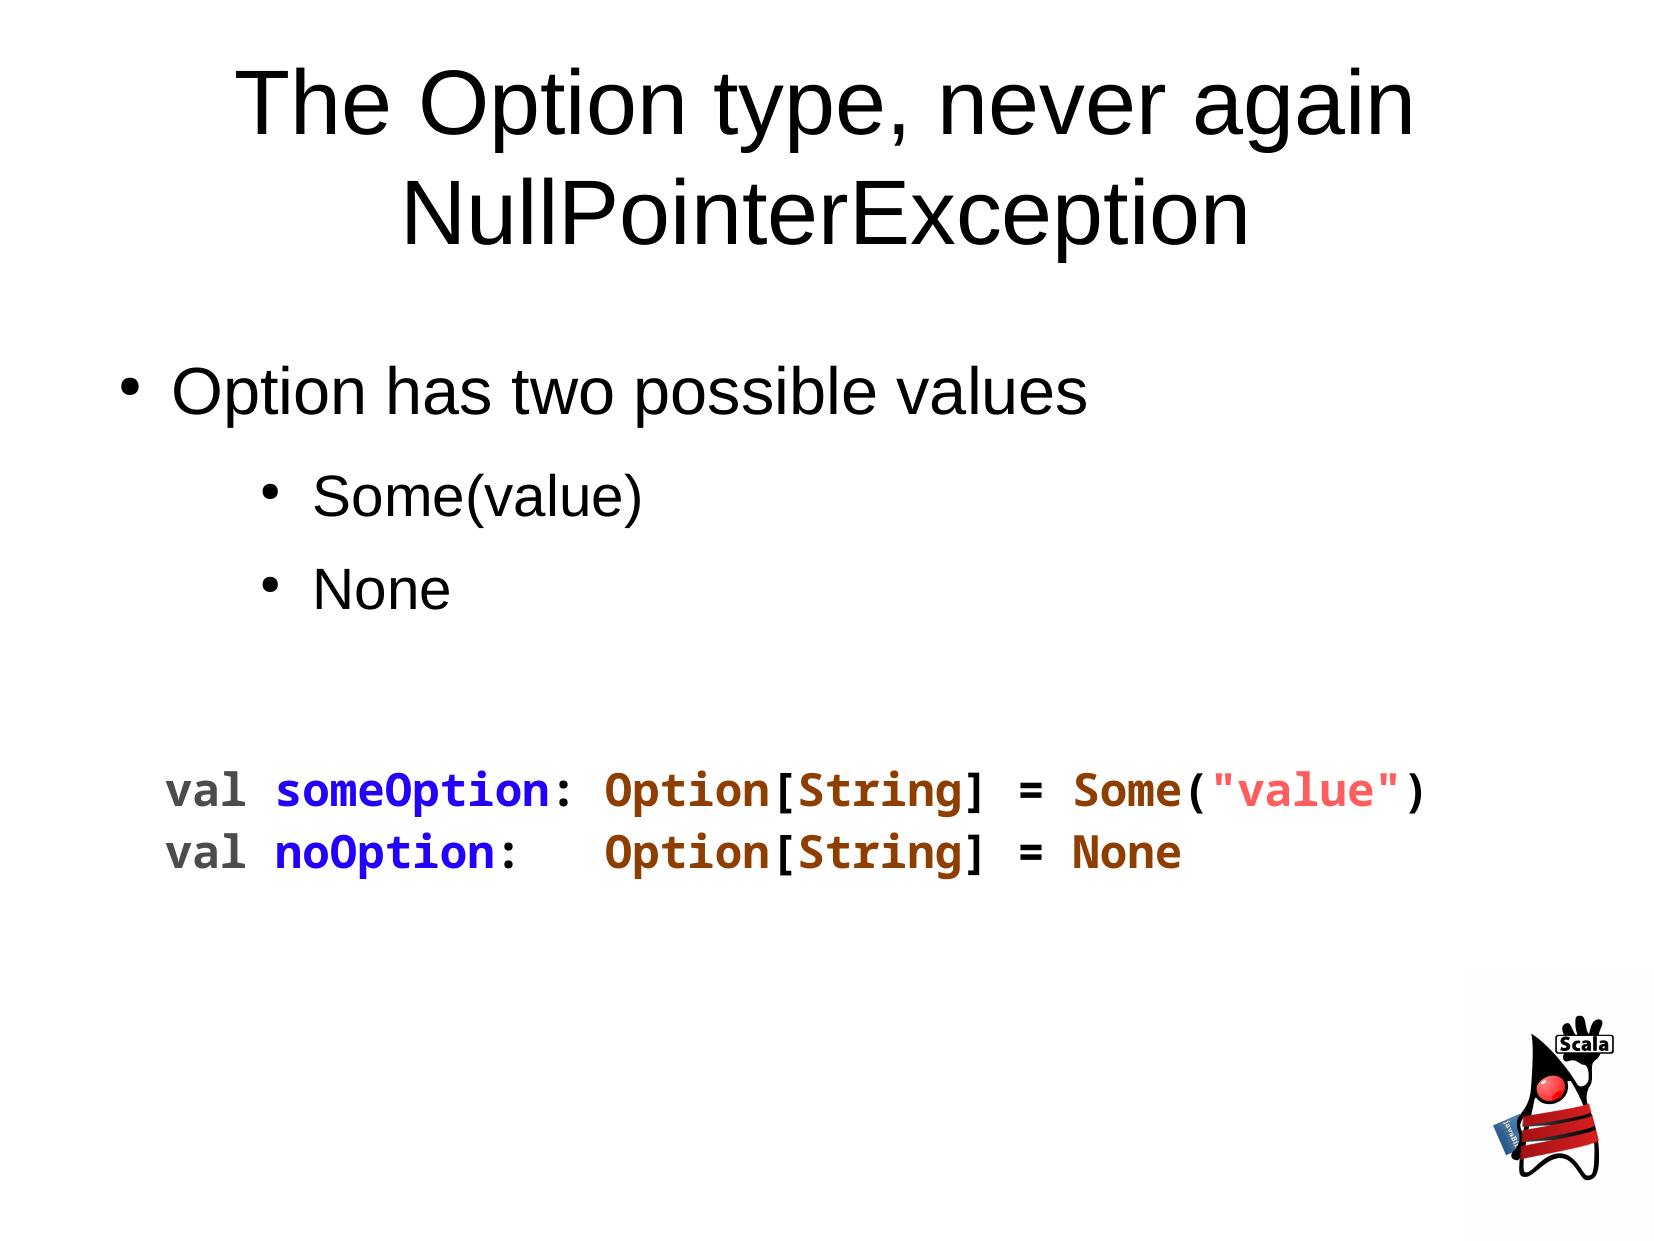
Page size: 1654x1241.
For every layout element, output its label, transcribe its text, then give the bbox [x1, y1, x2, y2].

text_box val someOption: Option[String] = Some("value") val noOption: Option[String] = None [150, 750, 1463, 869]
list Option has two possible values Some(value) None [82, 348, 1571, 659]
title The Option type, never again NullPointerException [82, 49, 1571, 257]
